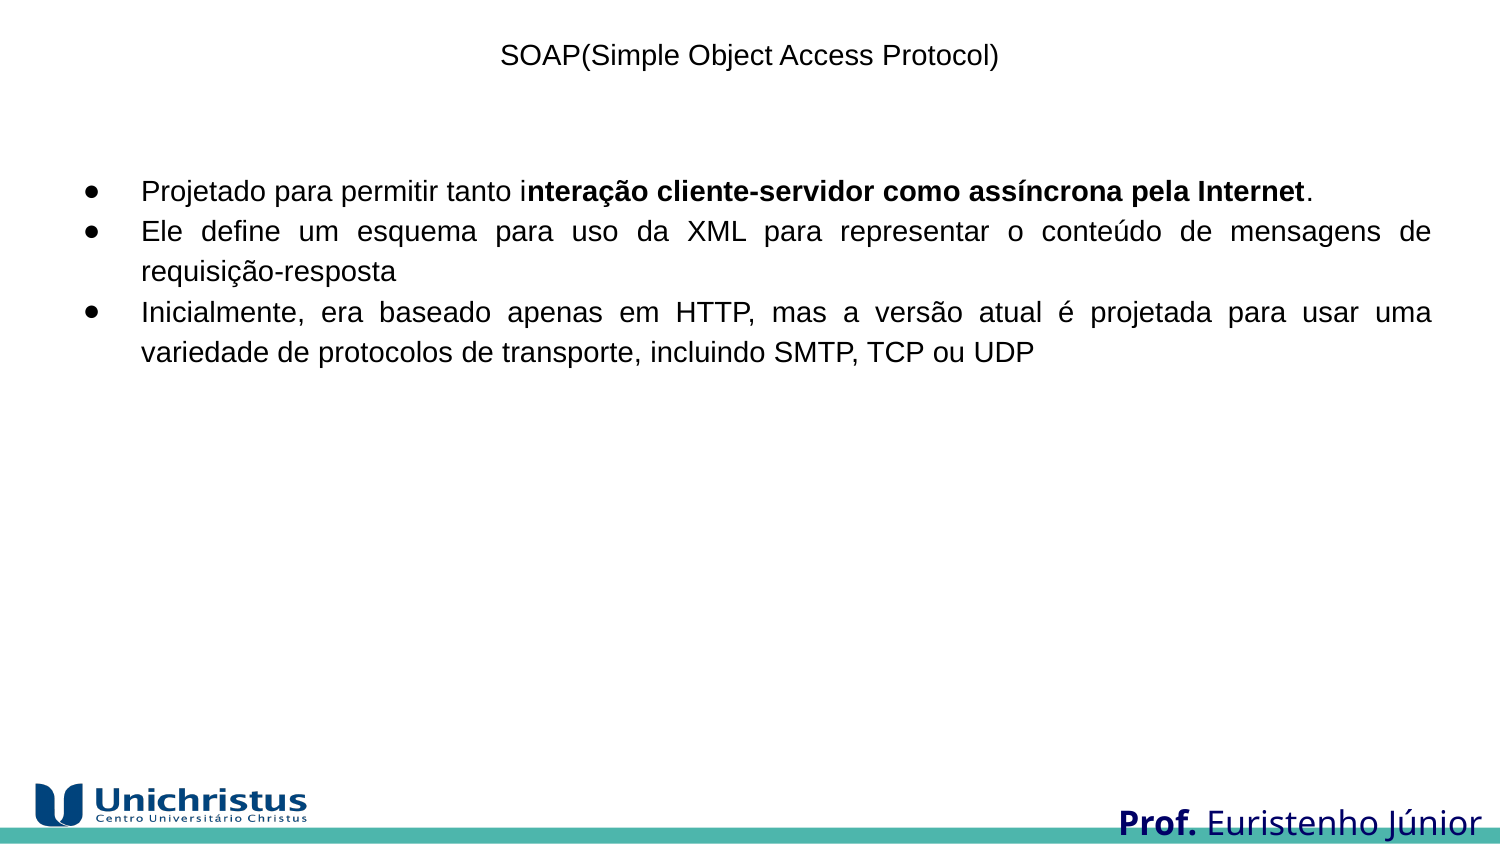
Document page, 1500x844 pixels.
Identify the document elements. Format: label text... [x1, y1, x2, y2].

list Projetado para permitir tanto interação cliente-servidor como assíncrona pela Internet. Ele define um esquema para uso da XML para representar o conteúdo de mensagens de requisição-resposta Inicialmente, era baseado apenas em HTTP, mas a versão atual é projetada para usar uma variedade de protocolos de transporte, incluindo SMTP, TCP ou UDP [51, 152, 1449, 750]
title SOAP(Simple Object Access Protocol) [51, 20, 1449, 137]
text_box Prof. Euristenho Júnior [1103, 791, 1500, 844]
picture [31, 781, 311, 828]
